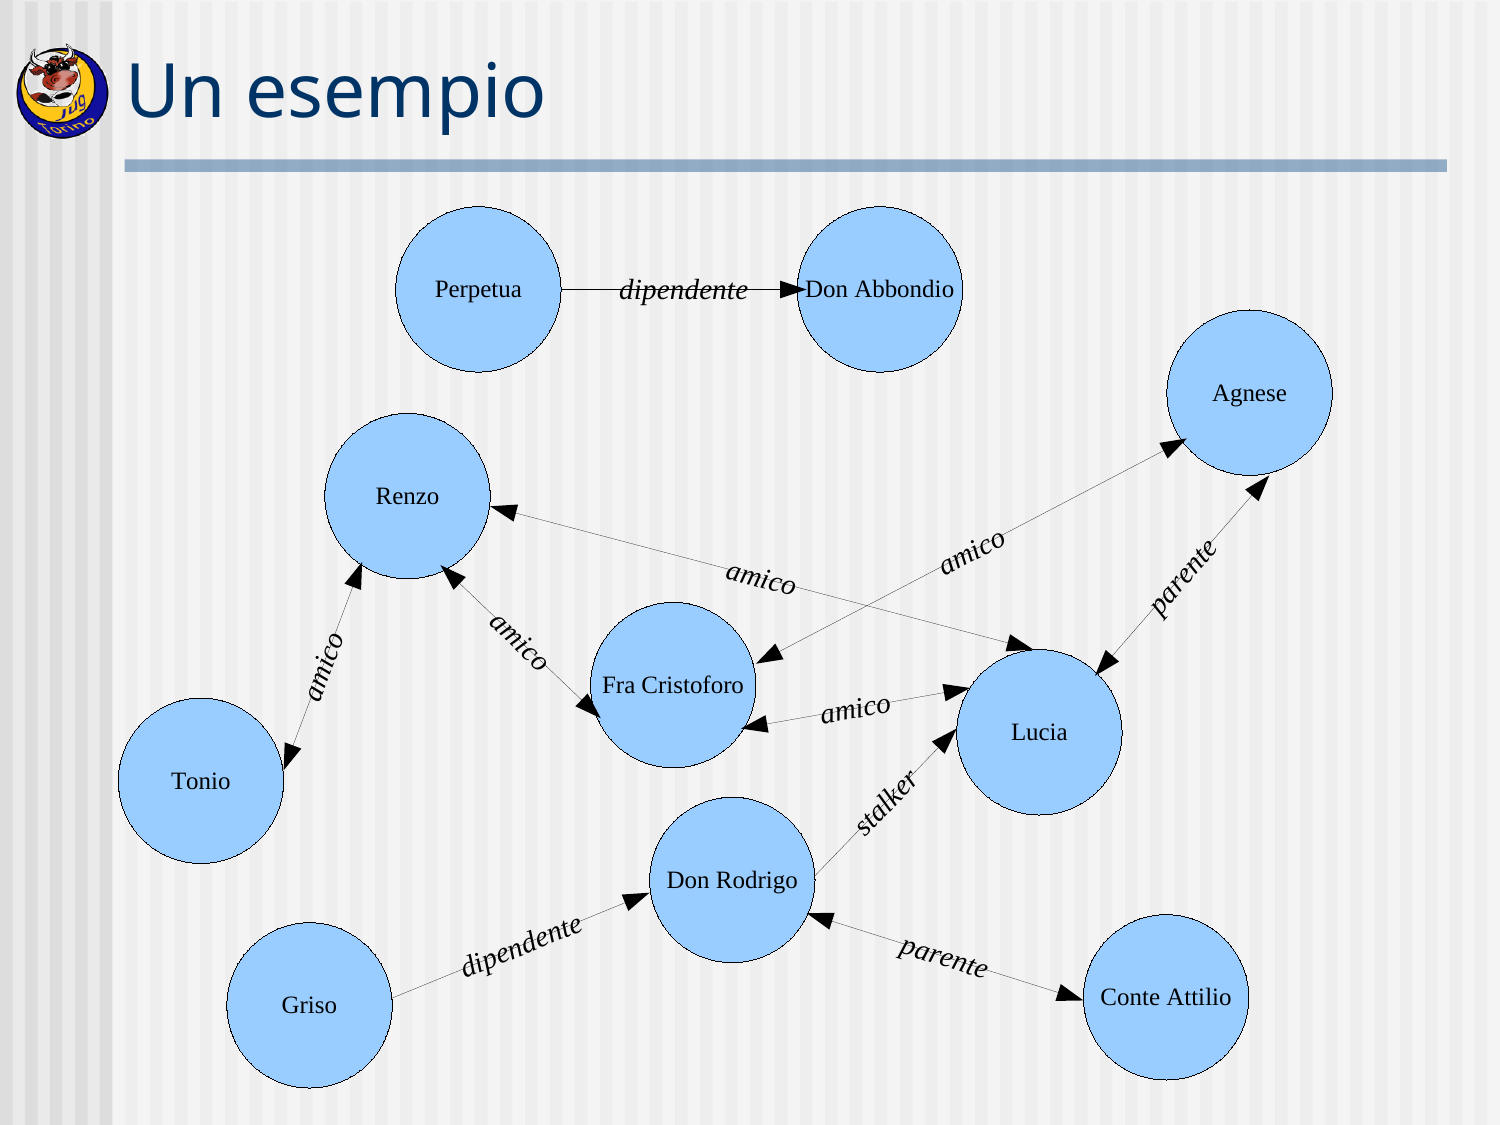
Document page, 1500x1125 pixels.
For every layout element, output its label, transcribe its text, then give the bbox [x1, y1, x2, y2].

text_box Agnese [1166, 309, 1333, 476]
title Un esempio [124, 50, 1482, 138]
text_box Don Abbondio [797, 206, 963, 373]
text_box Perpetua [395, 206, 562, 373]
text_box Fra Cristoforo [590, 602, 756, 768]
text_box Tonio [118, 698, 284, 864]
text_box Conte Attilio [1083, 914, 1249, 1081]
text_box Don Rodrigo [649, 797, 816, 963]
text_box Griso [226, 922, 393, 1089]
text_box Lucia [956, 649, 1123, 816]
picture [5, 36, 119, 149]
text_box Renzo [324, 413, 491, 579]
